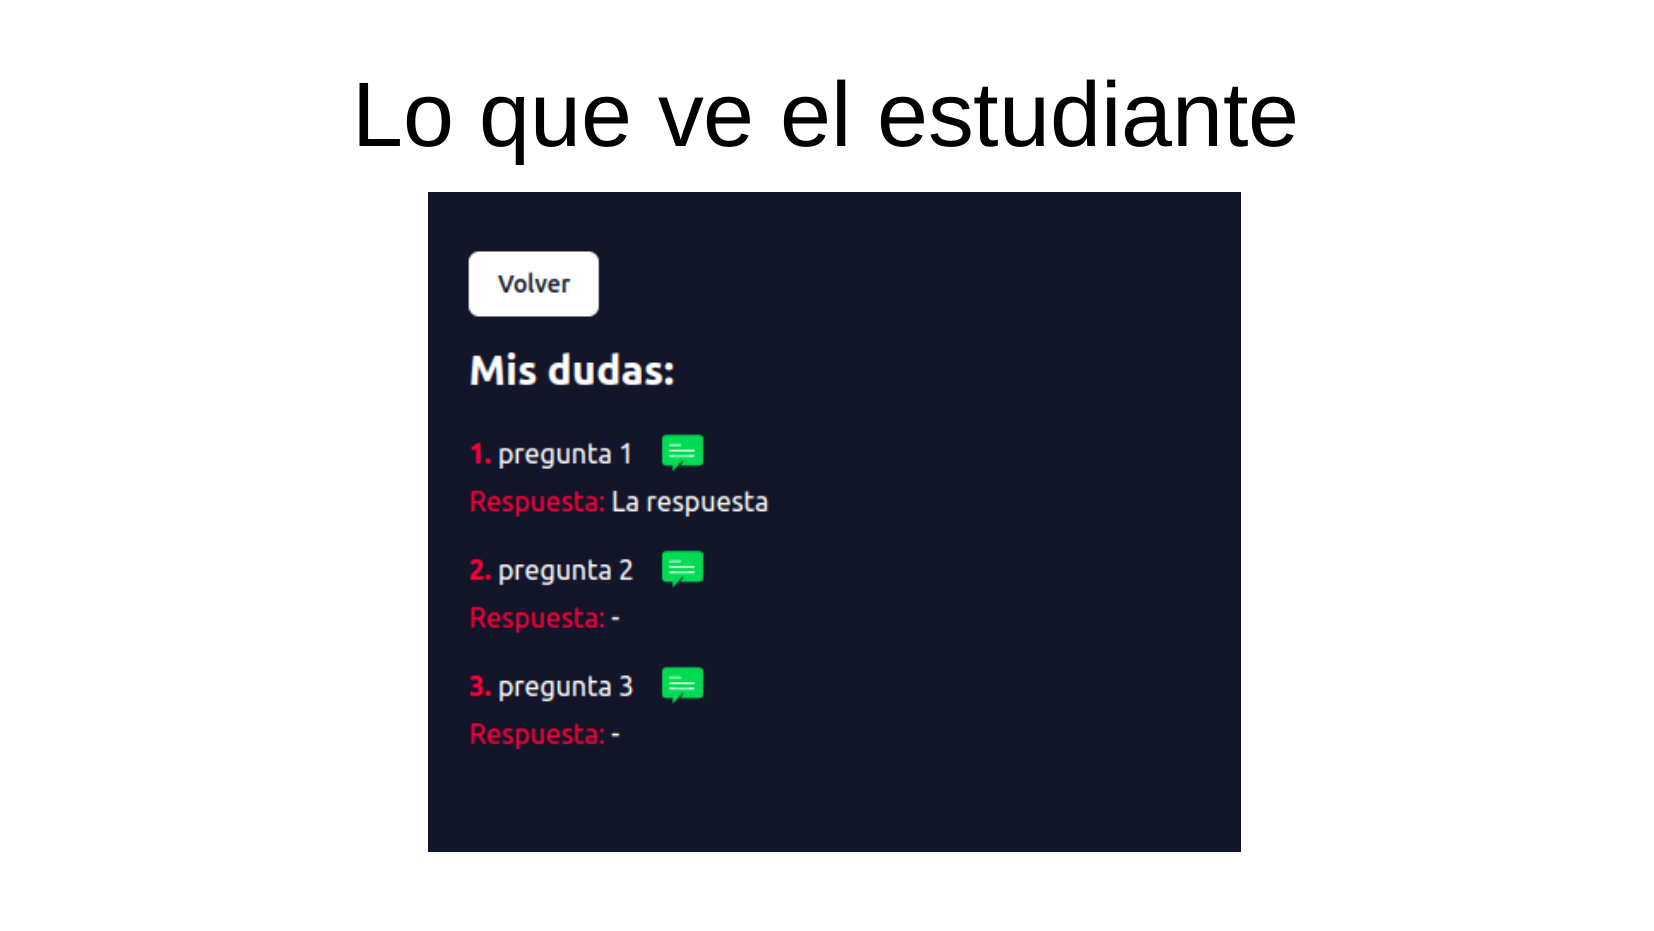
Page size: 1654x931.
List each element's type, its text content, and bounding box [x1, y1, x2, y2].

title Lo que ve el estudiante [82, 37, 1571, 193]
picture [428, 192, 1241, 852]
